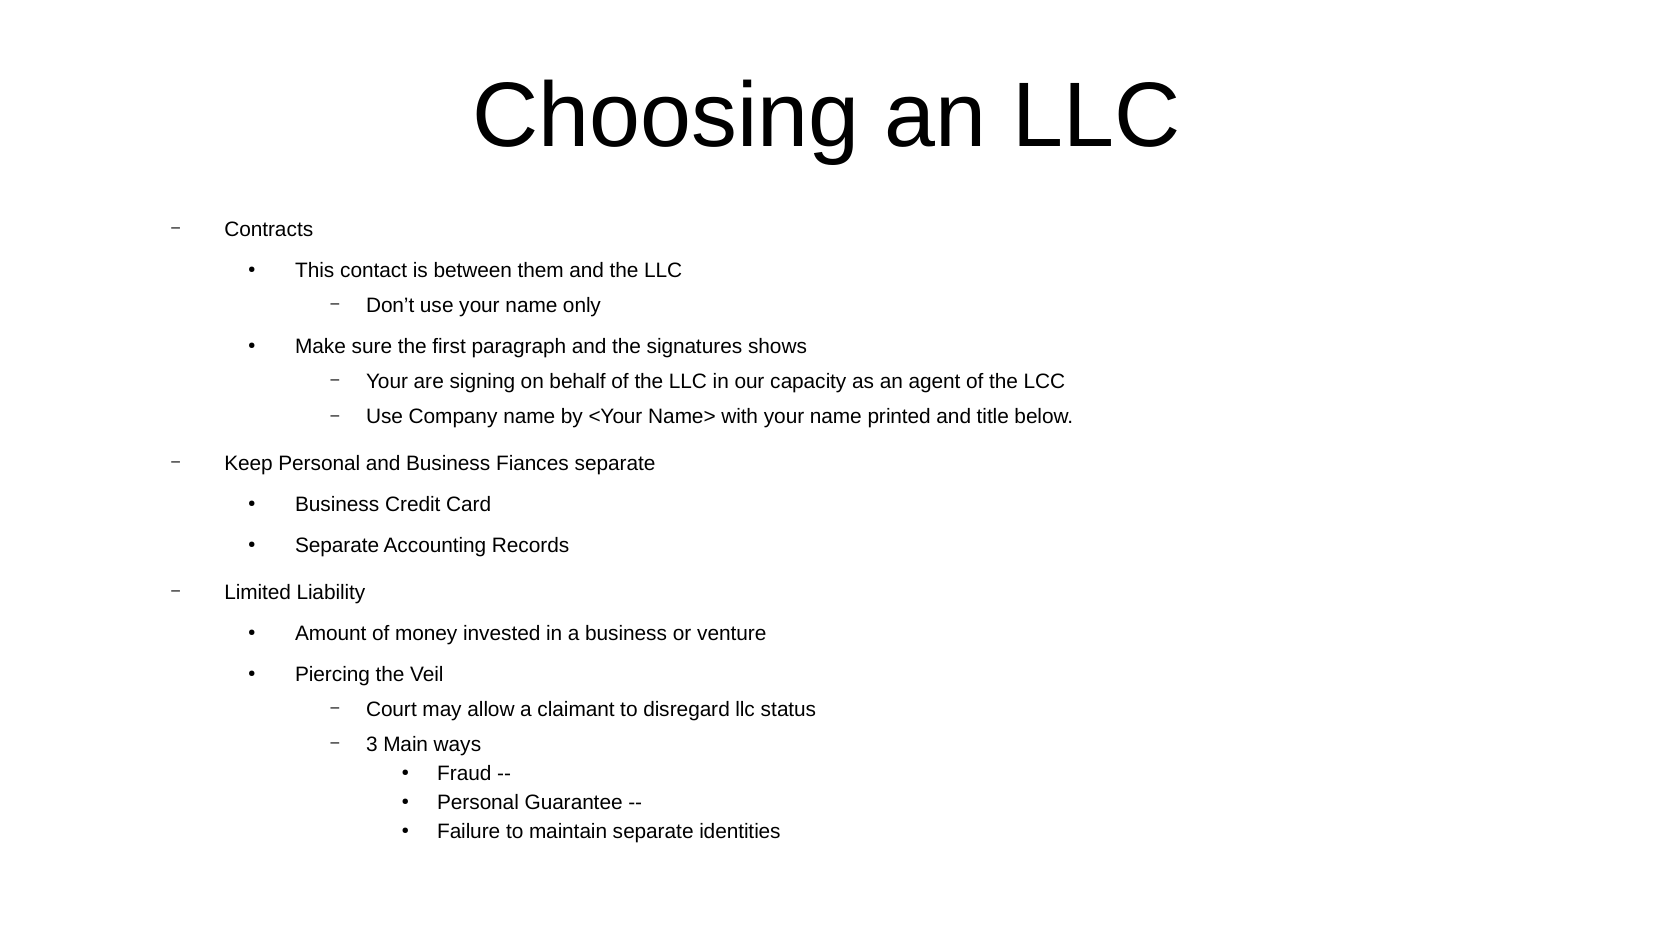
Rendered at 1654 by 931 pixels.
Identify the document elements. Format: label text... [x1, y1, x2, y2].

list Contracts This contact is between them and the LLC Don’t use your name only Make sure the first paragraph and the signatures shows Your are signing on behalf of the LLC in our capacity as an agent of the LCC Use Company name by <Your Name> with your name printed and title below. Keep Personal and Business Fiances separate Business Credit Card Separate Accounting Records Limited Liability Amount of money invested in a business or venture Piercing the Veil Court may allow a claimant to disregard llc status 3 Main ways Fraud -- Personal Guarantee -- Failure to maintain separate identities [82, 217, 1613, 901]
title Choosing an LLC [82, 37, 1571, 193]
